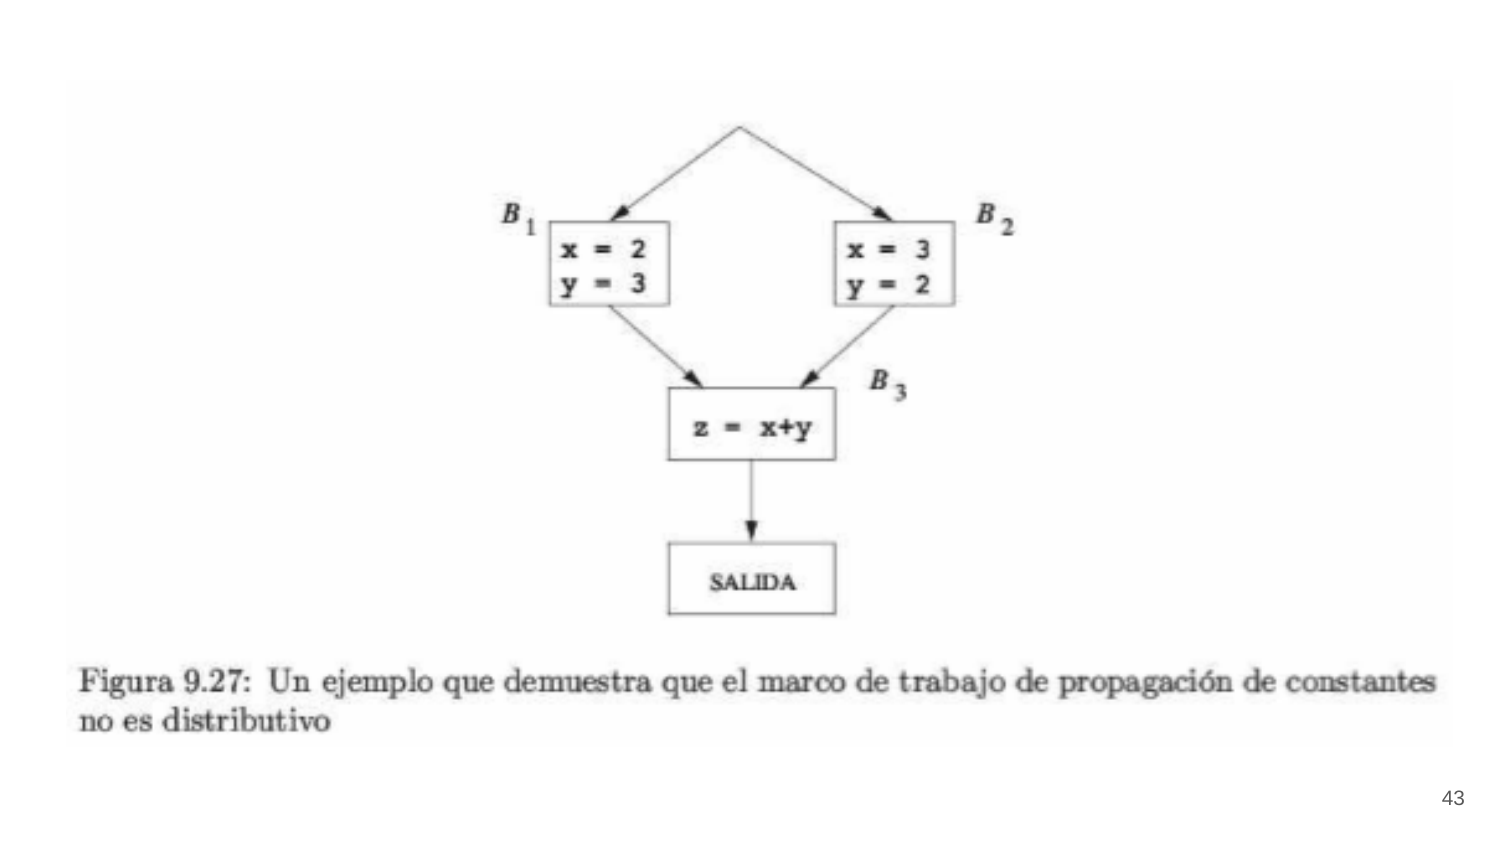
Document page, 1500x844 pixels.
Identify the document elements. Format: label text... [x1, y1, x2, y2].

slide_number <number> [1389, 764, 1480, 830]
picture [66, 80, 1453, 748]
